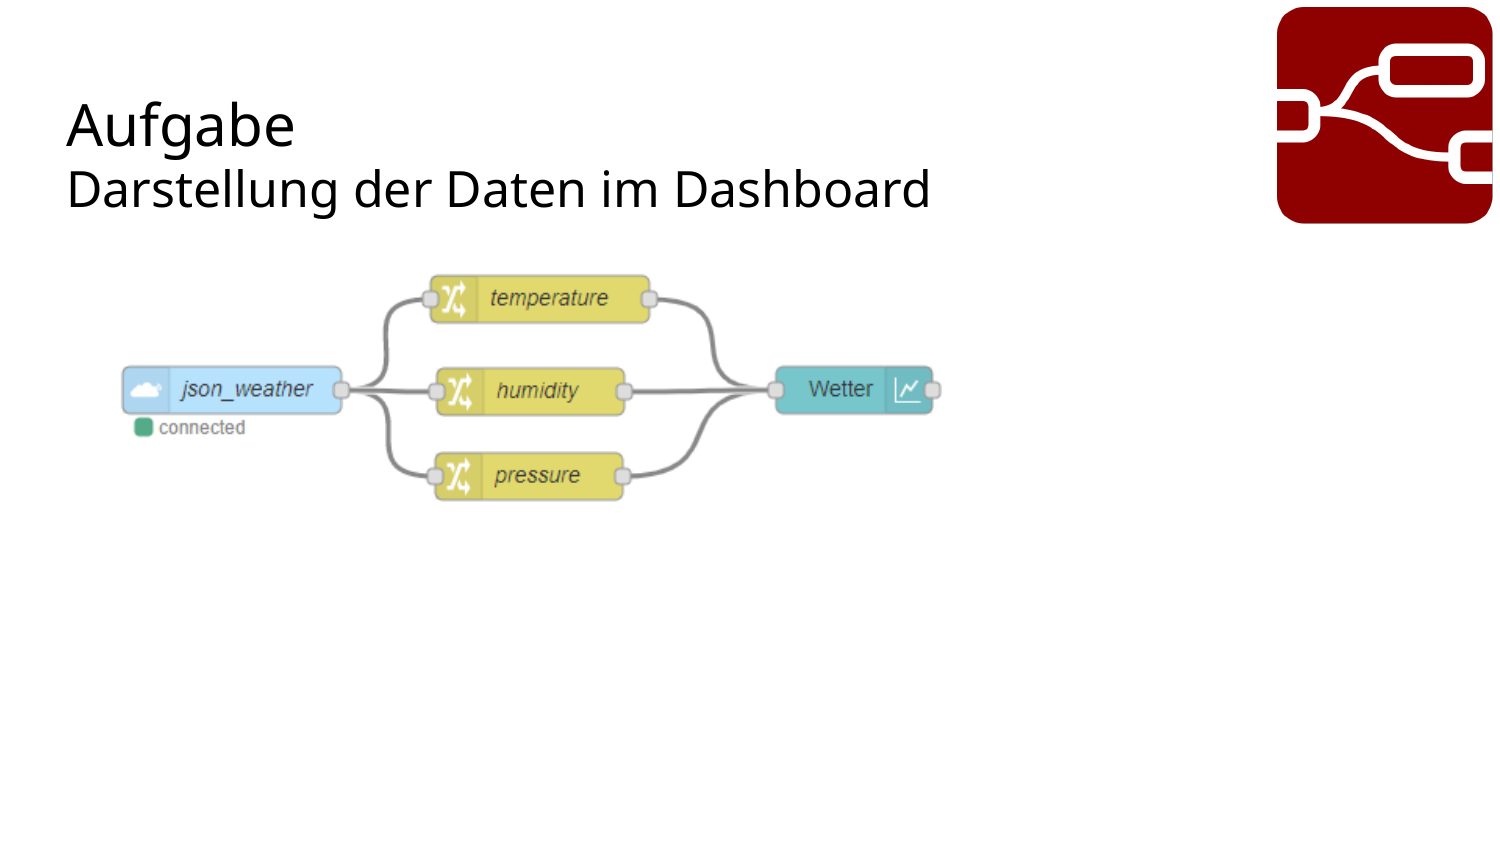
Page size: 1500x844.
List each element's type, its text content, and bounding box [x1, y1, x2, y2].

picture [51, 254, 967, 541]
title Aufgabe Darstellung der Daten im Dashboard [51, 72, 1238, 167]
picture [1269, 0, 1500, 231]
